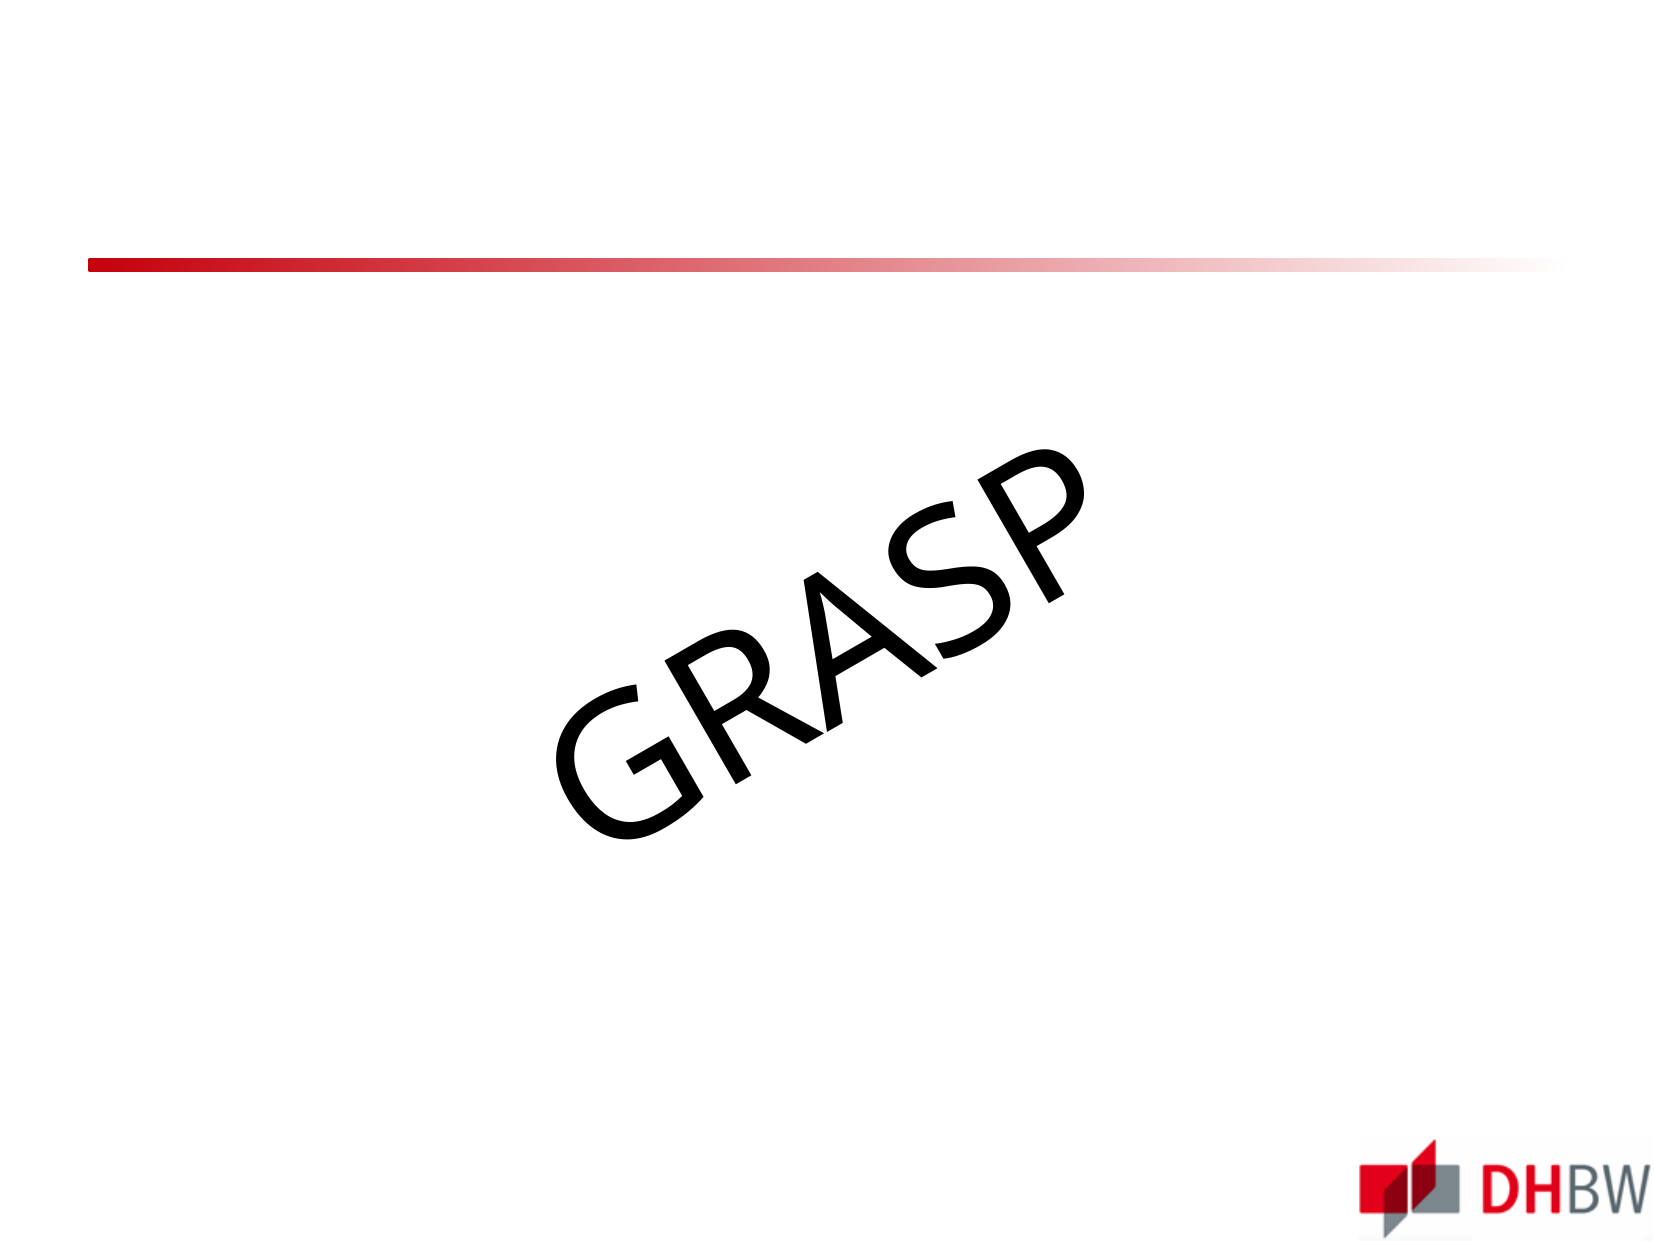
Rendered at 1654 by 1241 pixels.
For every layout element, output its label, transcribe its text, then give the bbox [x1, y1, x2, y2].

picture [1358, 1137, 1652, 1241]
title GRASP [111, 148, 1542, 1138]
